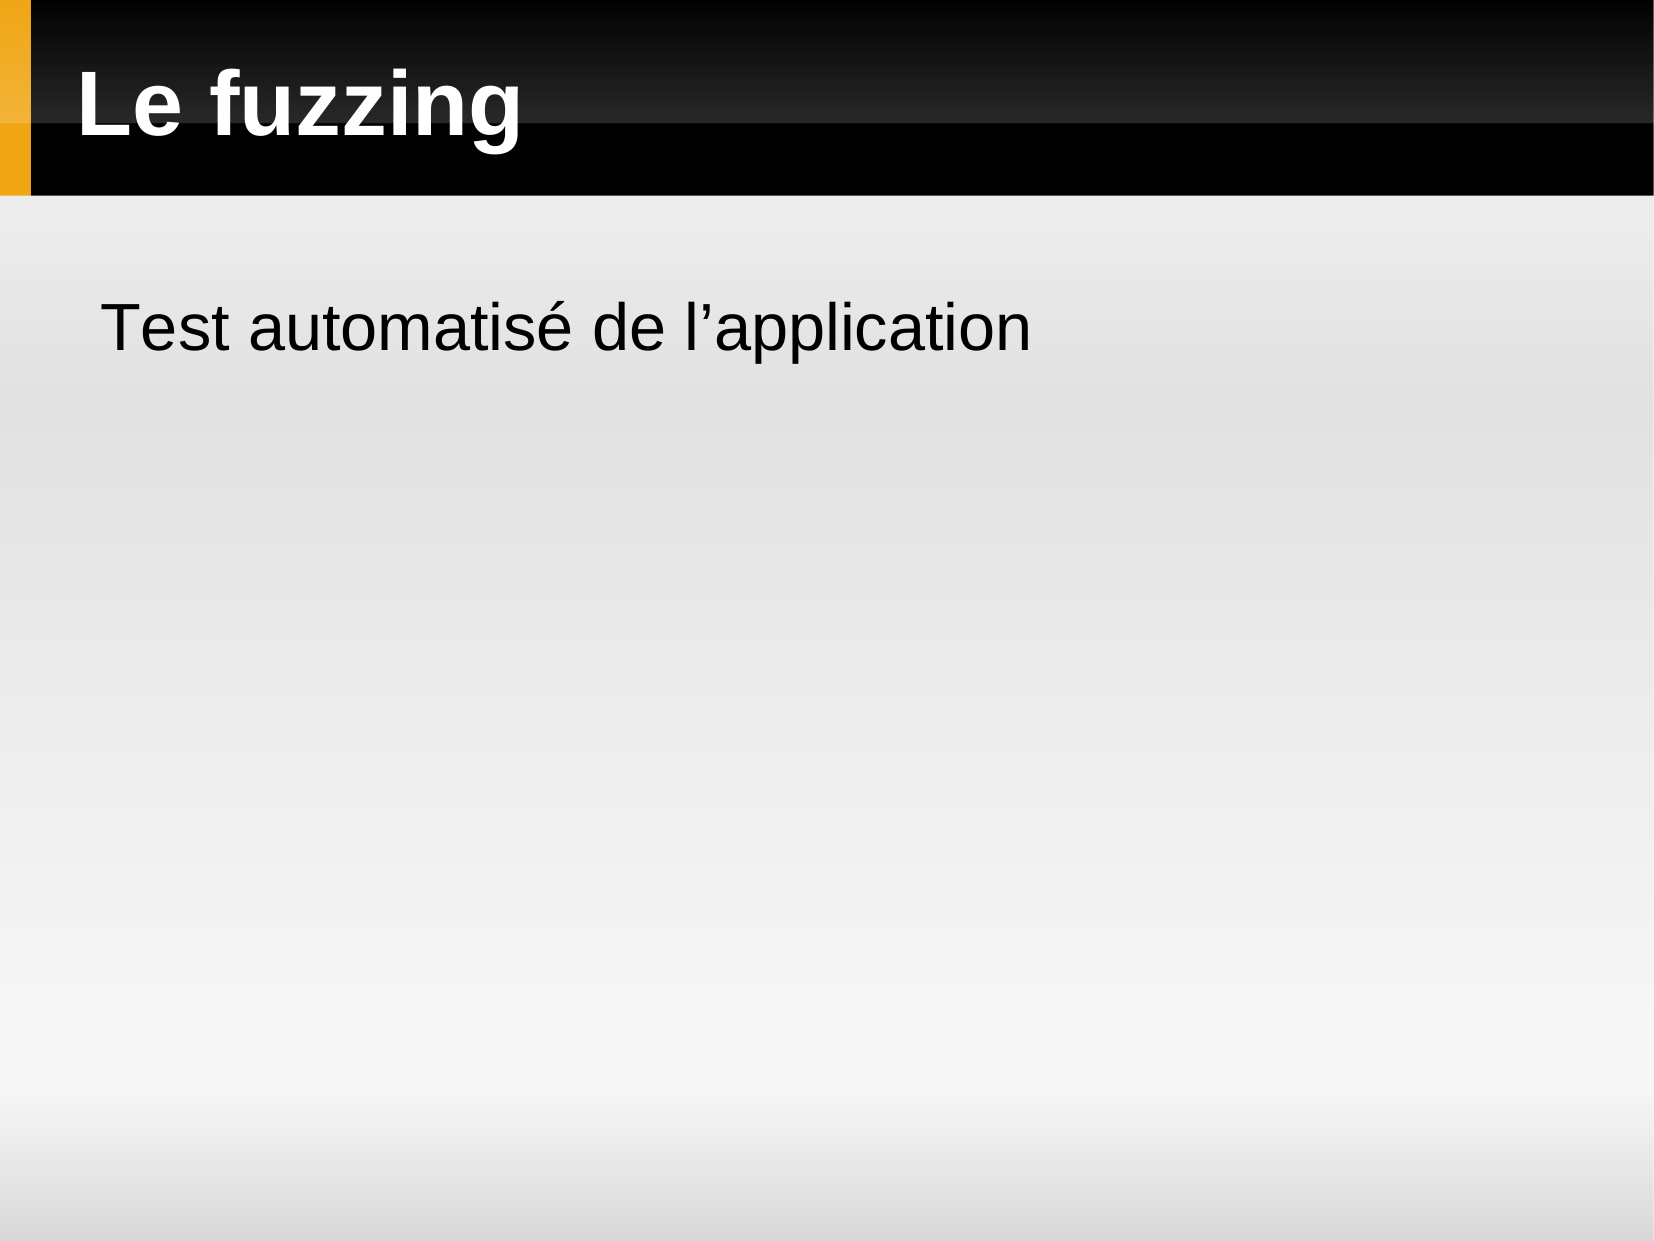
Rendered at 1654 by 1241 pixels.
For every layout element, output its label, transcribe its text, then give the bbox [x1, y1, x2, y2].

picture [0, 0, 1654, 1241]
title Le fuzzing [76, 7, 1565, 200]
list Test automatisé de l’application [82, 290, 1571, 1094]
